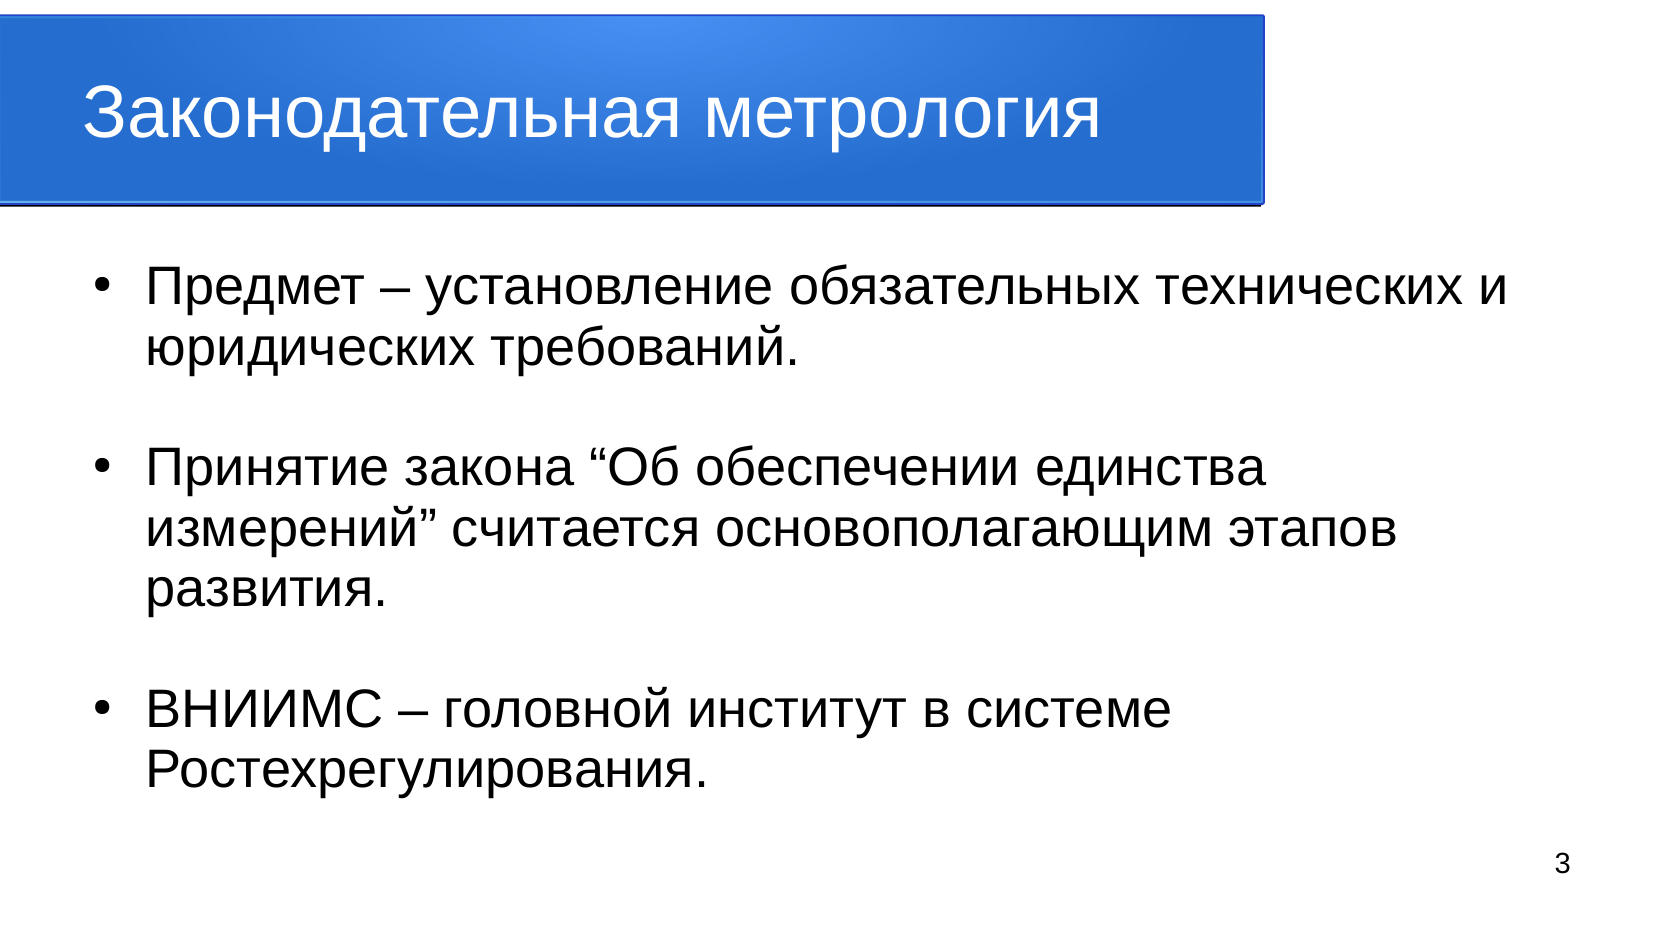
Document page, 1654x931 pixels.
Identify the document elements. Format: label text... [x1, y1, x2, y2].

title Законодательная метрология [82, 35, 1235, 189]
list Предмет – установление обязательных технических и юридических требований. Принятие закона “Об обеспечении единства измерений” считается основополагающим этапов развития. ВНИИМС – головной институт в системе Ростехрегулирования. [75, 255, 1564, 856]
